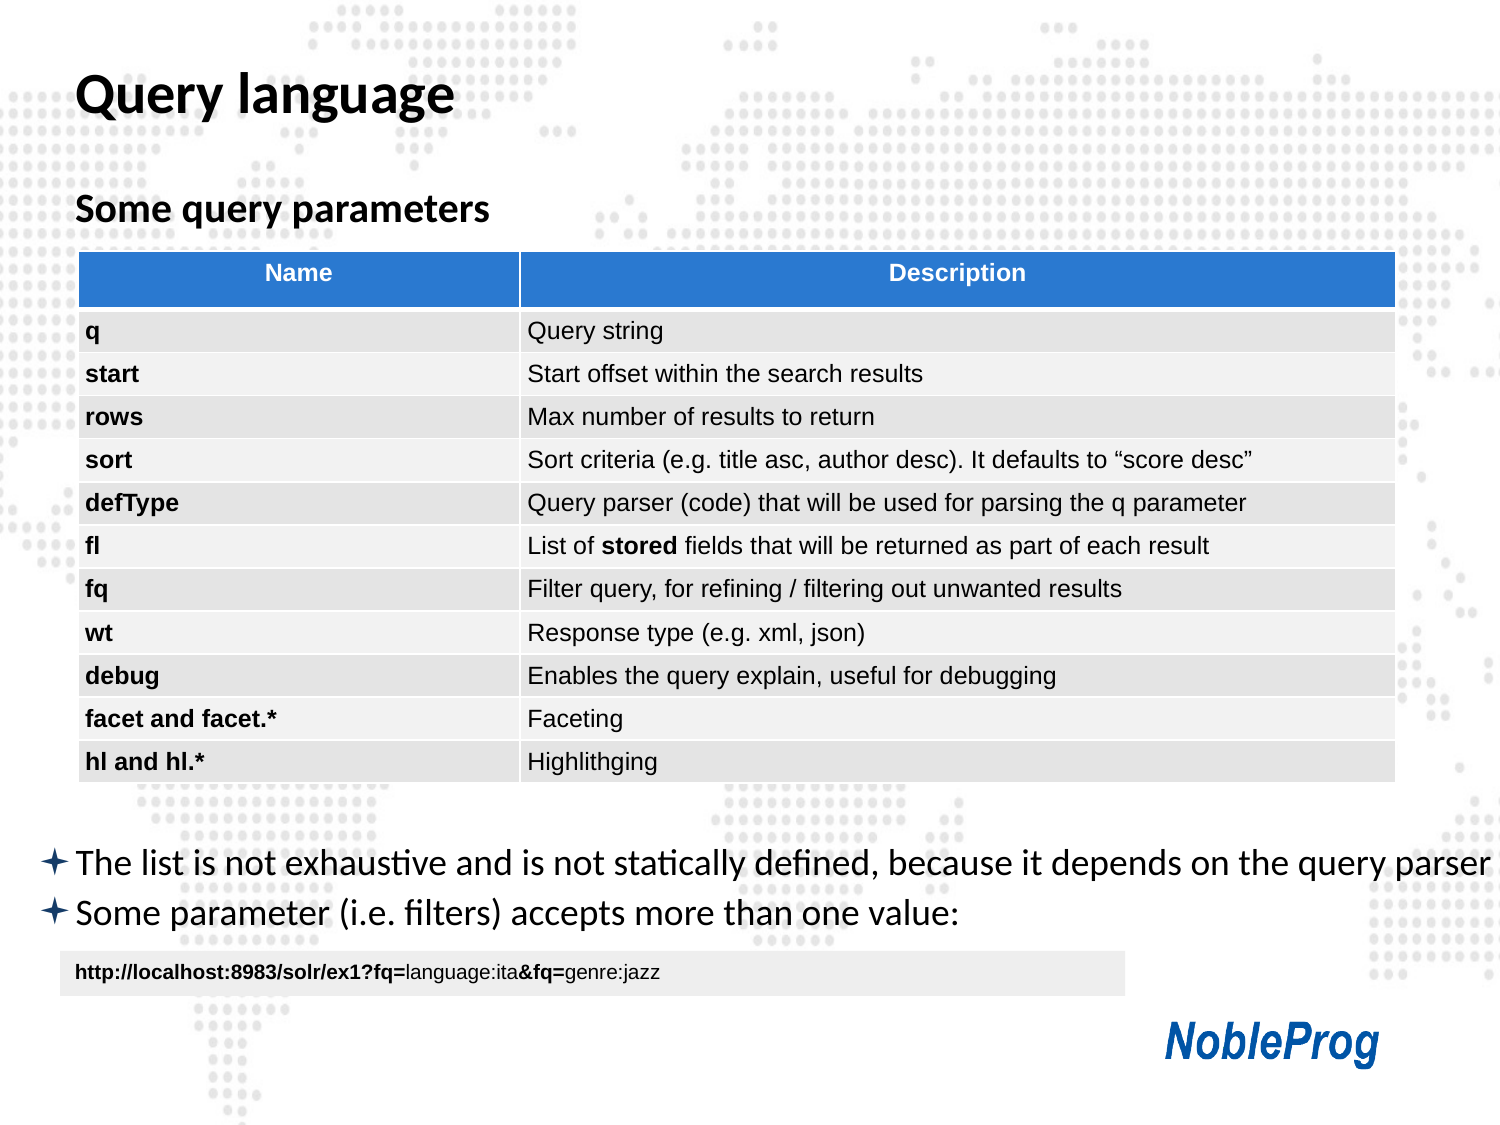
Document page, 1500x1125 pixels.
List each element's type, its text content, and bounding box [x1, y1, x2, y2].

table_cell wt [79, 612, 519, 653]
table_cell defType [79, 483, 519, 524]
table_cell sort [79, 439, 519, 481]
table_cell q [79, 312, 519, 352]
table_cell Enables the query explain, useful for debugging [521, 655, 1395, 696]
text_box Some query parameters [75, 180, 1425, 256]
table_cell debug [79, 655, 519, 696]
table_cell rows [79, 396, 519, 438]
table_cell Response type (e.g. xml, json) [521, 612, 1395, 653]
table_cell facet and facet.* [79, 698, 519, 739]
table_cell hl and hl.* [79, 741, 519, 782]
text_box Query language [75, 55, 1425, 180]
table_cell Sort criteria (e.g. title asc, author desc). It defaults to “score desc” [521, 439, 1395, 481]
picture [0, 0, 1500, 1125]
text_box The list is not exhaustive and is not statically defined, because it depends on the query parser Some parameter (i.e. filters) accepts more than one value: [23, 840, 1500, 942]
table_cell Faceting [521, 698, 1395, 739]
table_cell Highlithging [521, 741, 1395, 782]
table_cell Max number of results to return [521, 396, 1395, 438]
table_header Name [79, 252, 519, 307]
table_cell List of stored fields that will be returned as part of each result [521, 526, 1395, 567]
table_cell fq [79, 569, 519, 610]
table_cell Query parser (code) that will be used for parsing the q parameter [521, 483, 1395, 524]
table_cell fl [79, 526, 519, 567]
text_box http://localhost:8983/solr/ex1?fq=language:ita&fq=genre:jazz [60, 950, 1126, 996]
table_cell start [79, 353, 519, 395]
table_header Description [521, 252, 1395, 307]
table_cell Start offset within the search results [521, 353, 1395, 395]
table_cell Query string [521, 312, 1395, 352]
table_cell Filter query, for refining / filtering out unwanted results [521, 569, 1395, 610]
